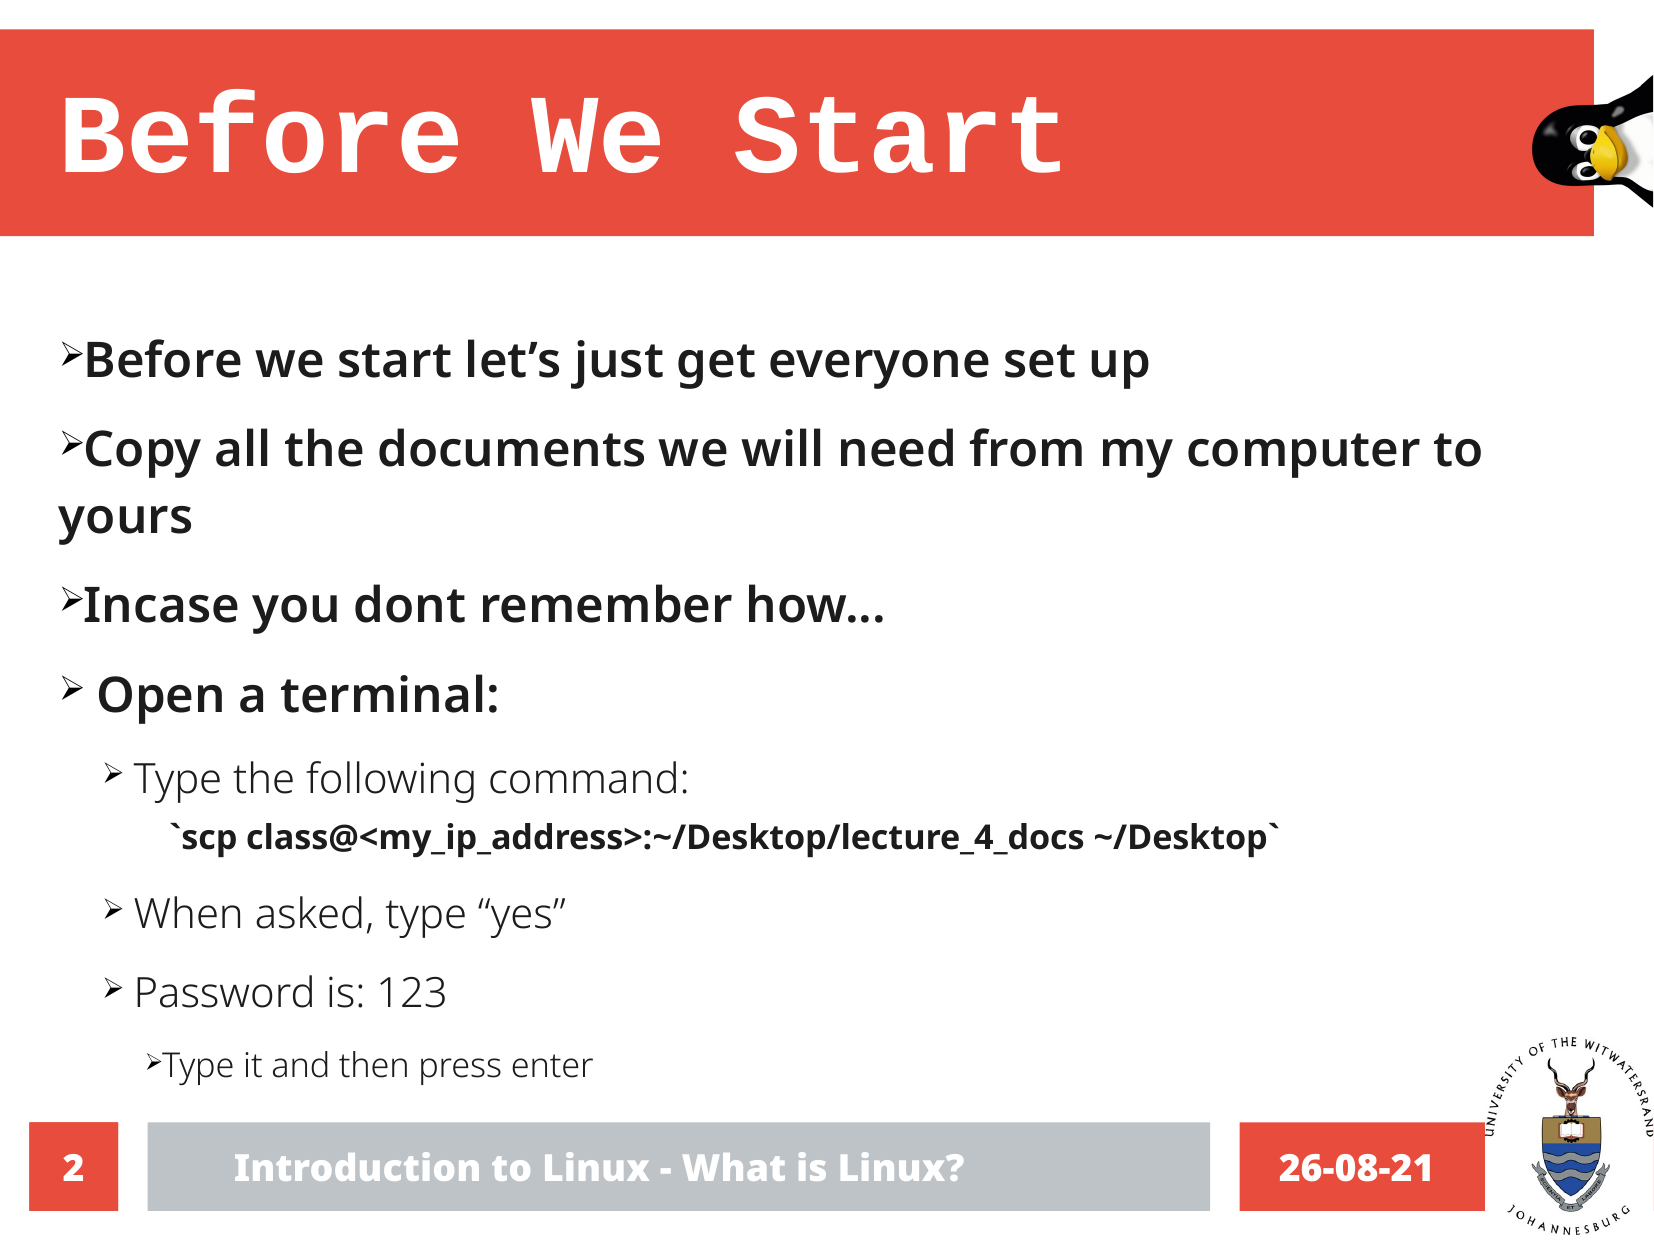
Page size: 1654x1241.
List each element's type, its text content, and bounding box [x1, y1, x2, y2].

picture [1515, 24, 1654, 276]
title Before We Start [58, 59, 1594, 207]
list Before we start let’s just get everyone set up Copy all the documents we will need from my computer to yours Incase you dont remember how... Open a terminal: Type the following command: `scp class@<my_ip_address>:~/Desktop/lecture_4_docs ~/Desktop` When asked, type “yes” Password is: 123 Type it and then press enter [58, 324, 1565, 1093]
picture [1485, 1037, 1654, 1235]
